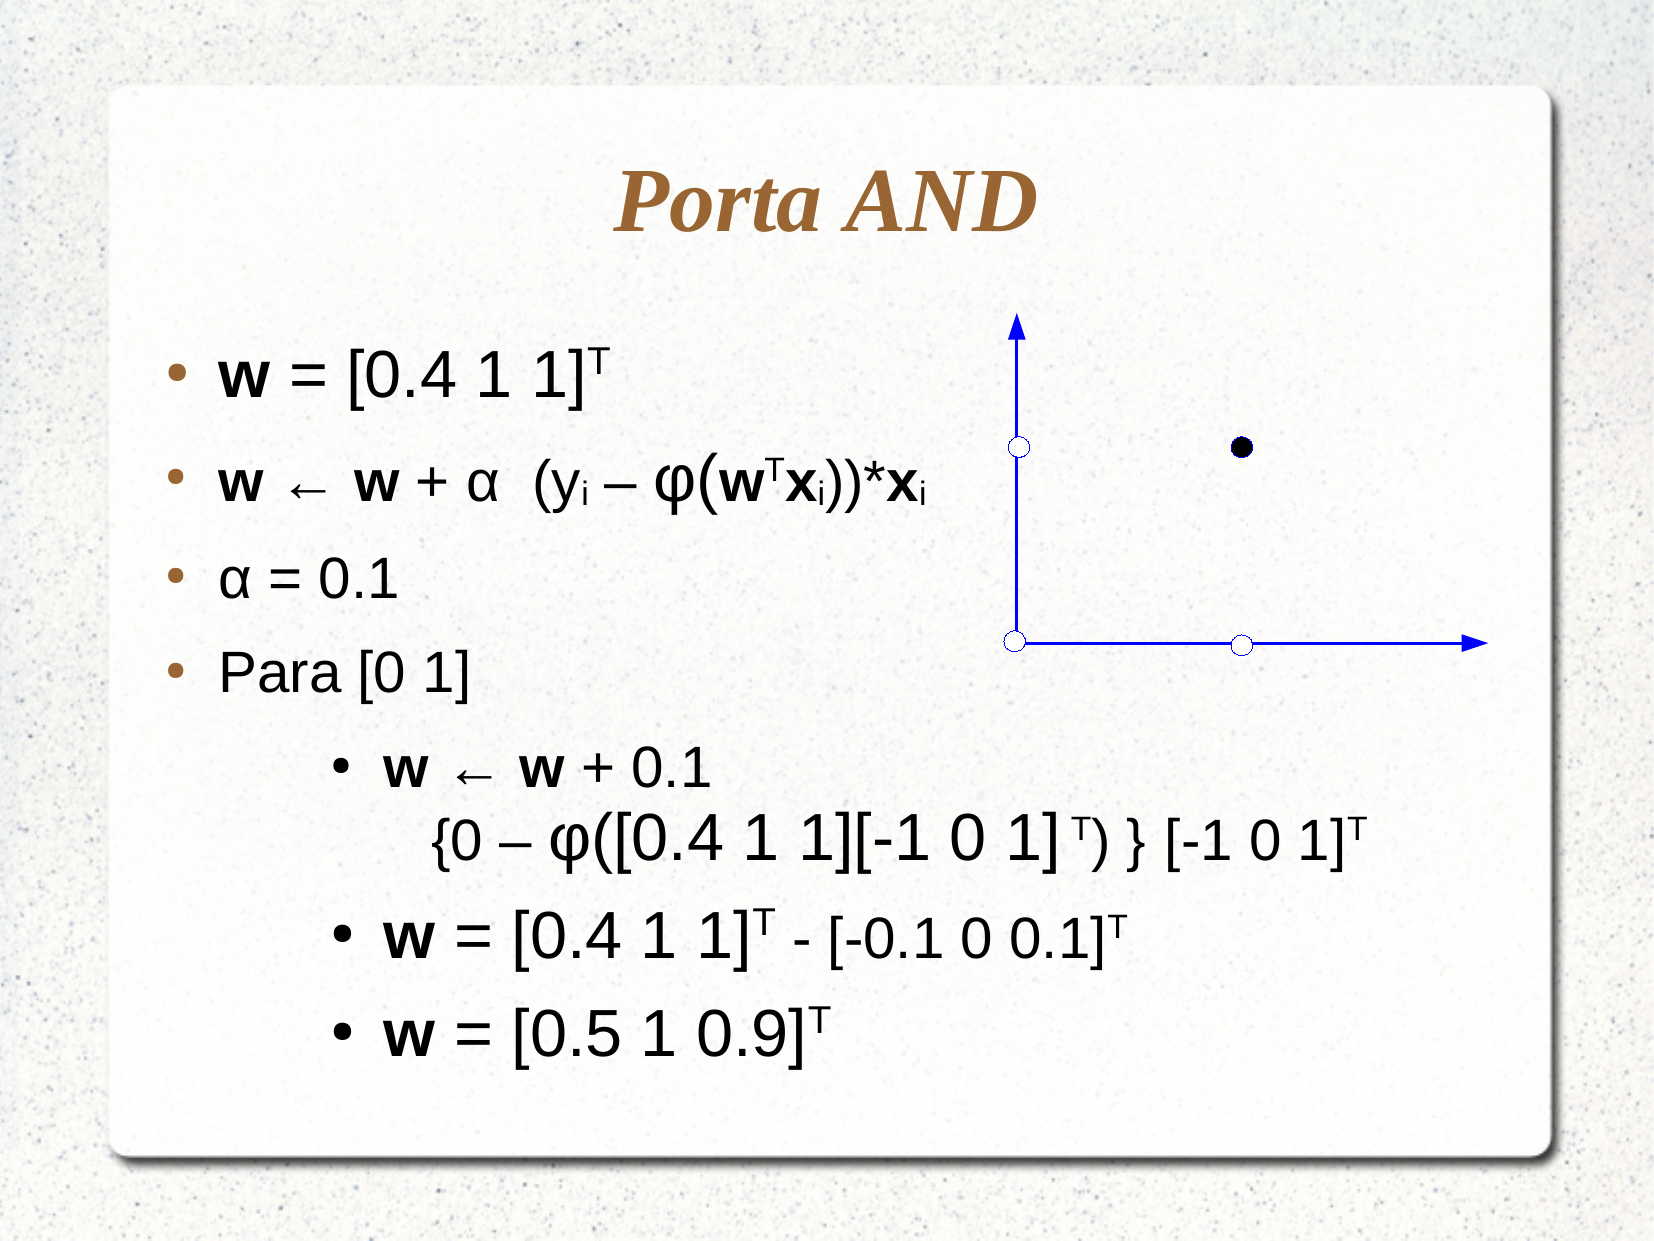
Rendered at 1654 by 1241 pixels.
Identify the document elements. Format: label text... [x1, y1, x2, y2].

picture [0, 0, 1654, 1241]
title Porta AND [118, 96, 1536, 304]
list w = [0.4 1 1]T w ← w + α (yi – φ(wTxi))*xi α = 0.1 Para [0 1] w ← w + 0.1 {0 – φ([0.4 1 1][-1 0 1] T) } [-1 0 1]T w = [0.4 1 1]T - [-0.1 0 0.1]T w = [0.5 1 0.9]T [147, 336, 1506, 1241]
